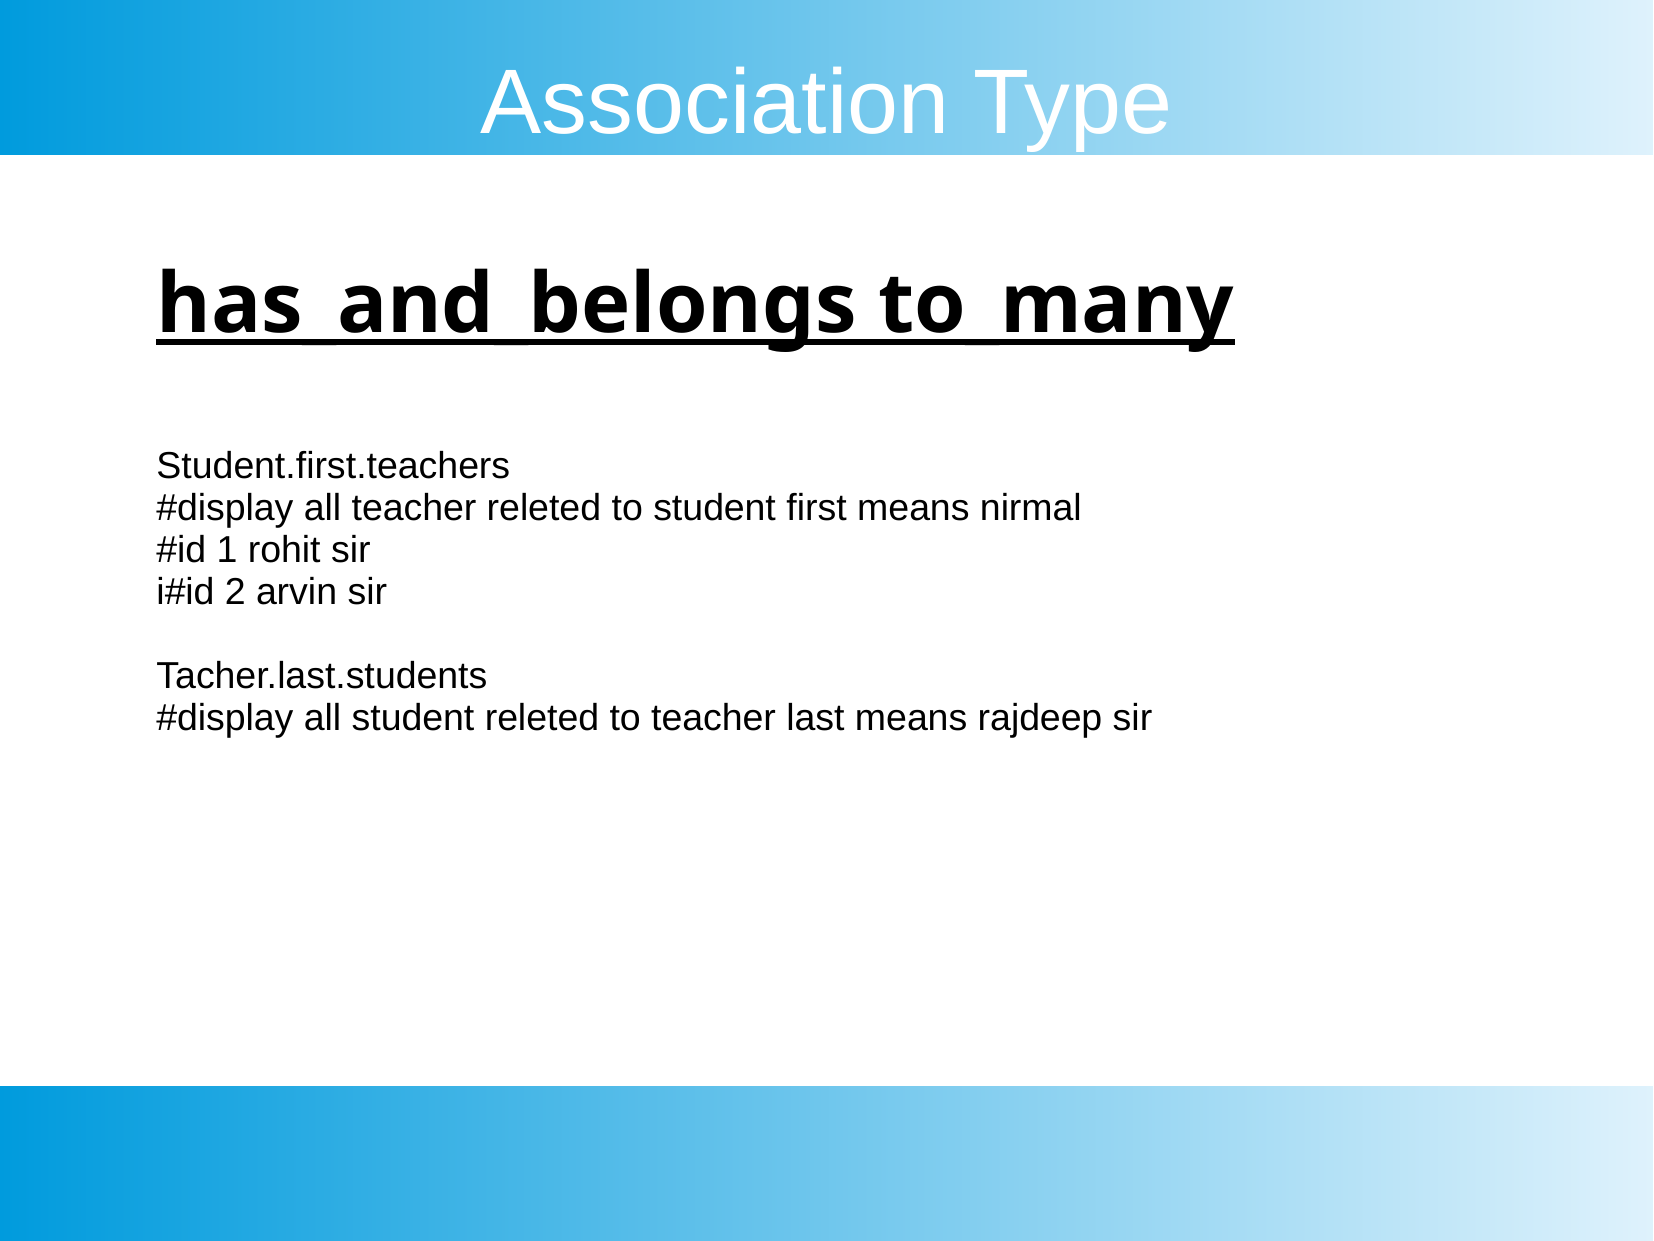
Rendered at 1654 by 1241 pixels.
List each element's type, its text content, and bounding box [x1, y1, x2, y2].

text_box [35, 360, 1453, 922]
title Association Type [82, 49, 1571, 155]
text_box Student.first.teachers #display all teacher releted to student first means nirmal #id 1 rohit sir i#id 2 arvin sir Tacher.last.students #display all student releted to teacher last means rajdeep sir [141, 437, 1453, 788]
text_box has_and_belongs to_many [141, 236, 1178, 360]
